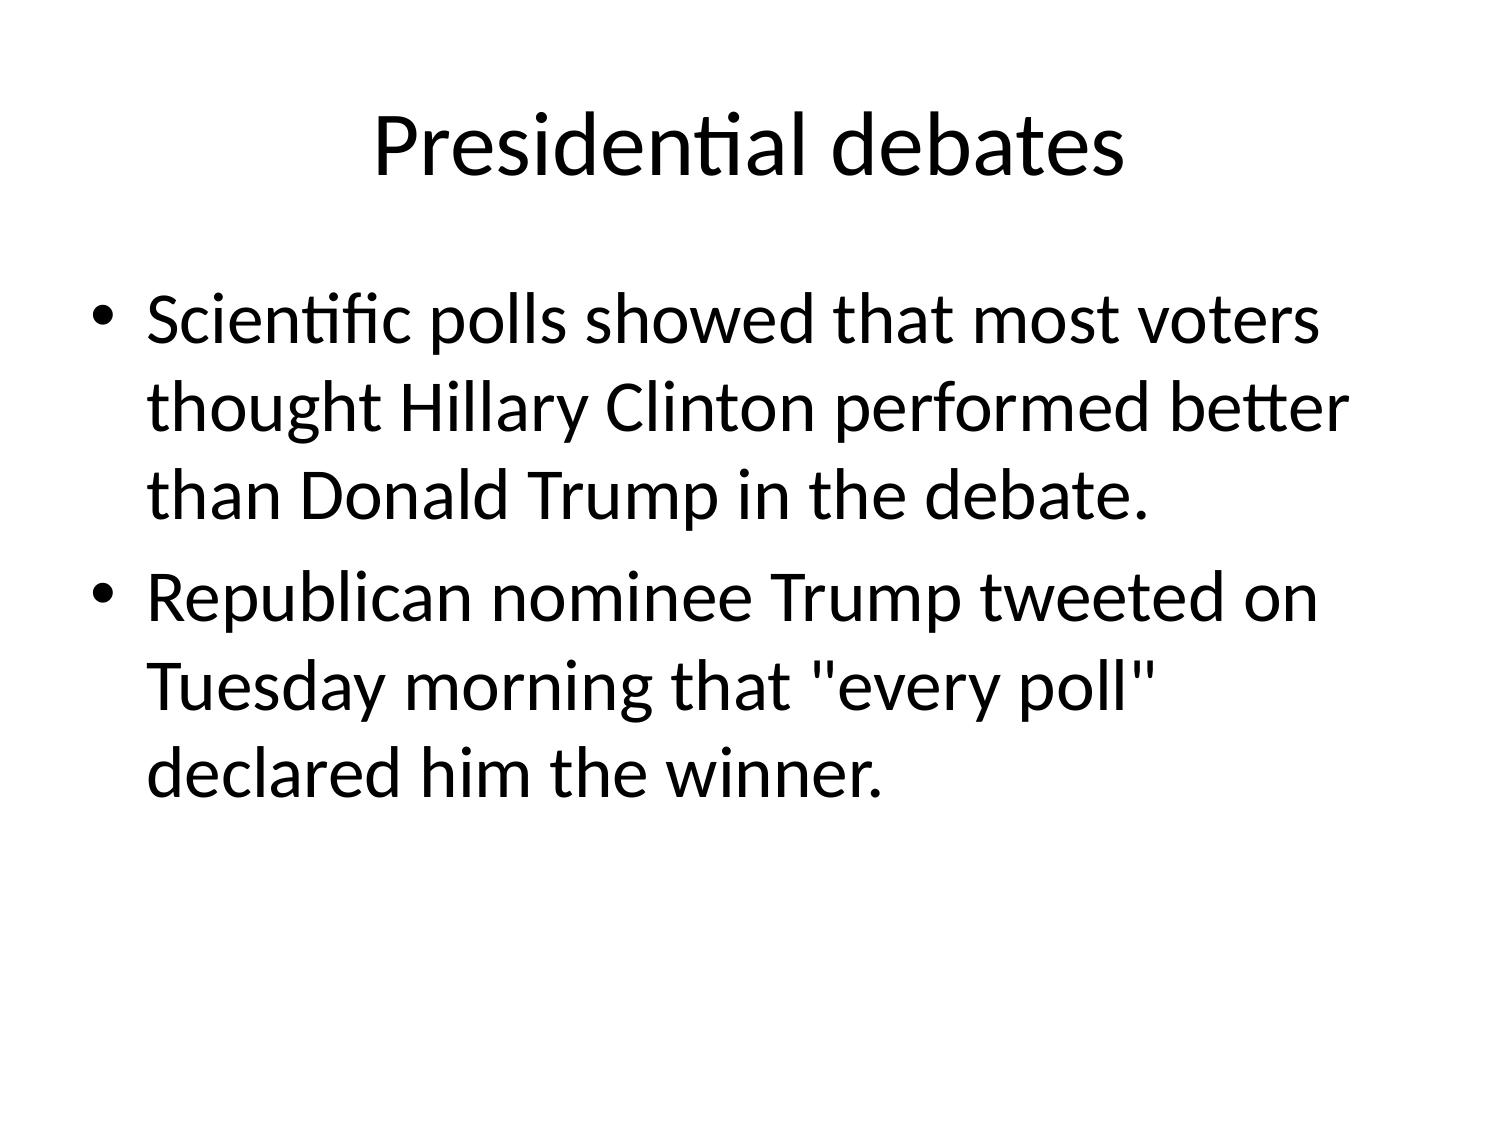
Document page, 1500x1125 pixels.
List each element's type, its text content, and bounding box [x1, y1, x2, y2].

title Presidential debates [75, 45, 1425, 233]
list Scientific polls showed that most voters thought Hillary Clinton performed better than Donald Trump in the debate. Republican nominee Trump tweeted on Tuesday morning that "every poll" declared him the winner. [75, 262, 1425, 1005]
